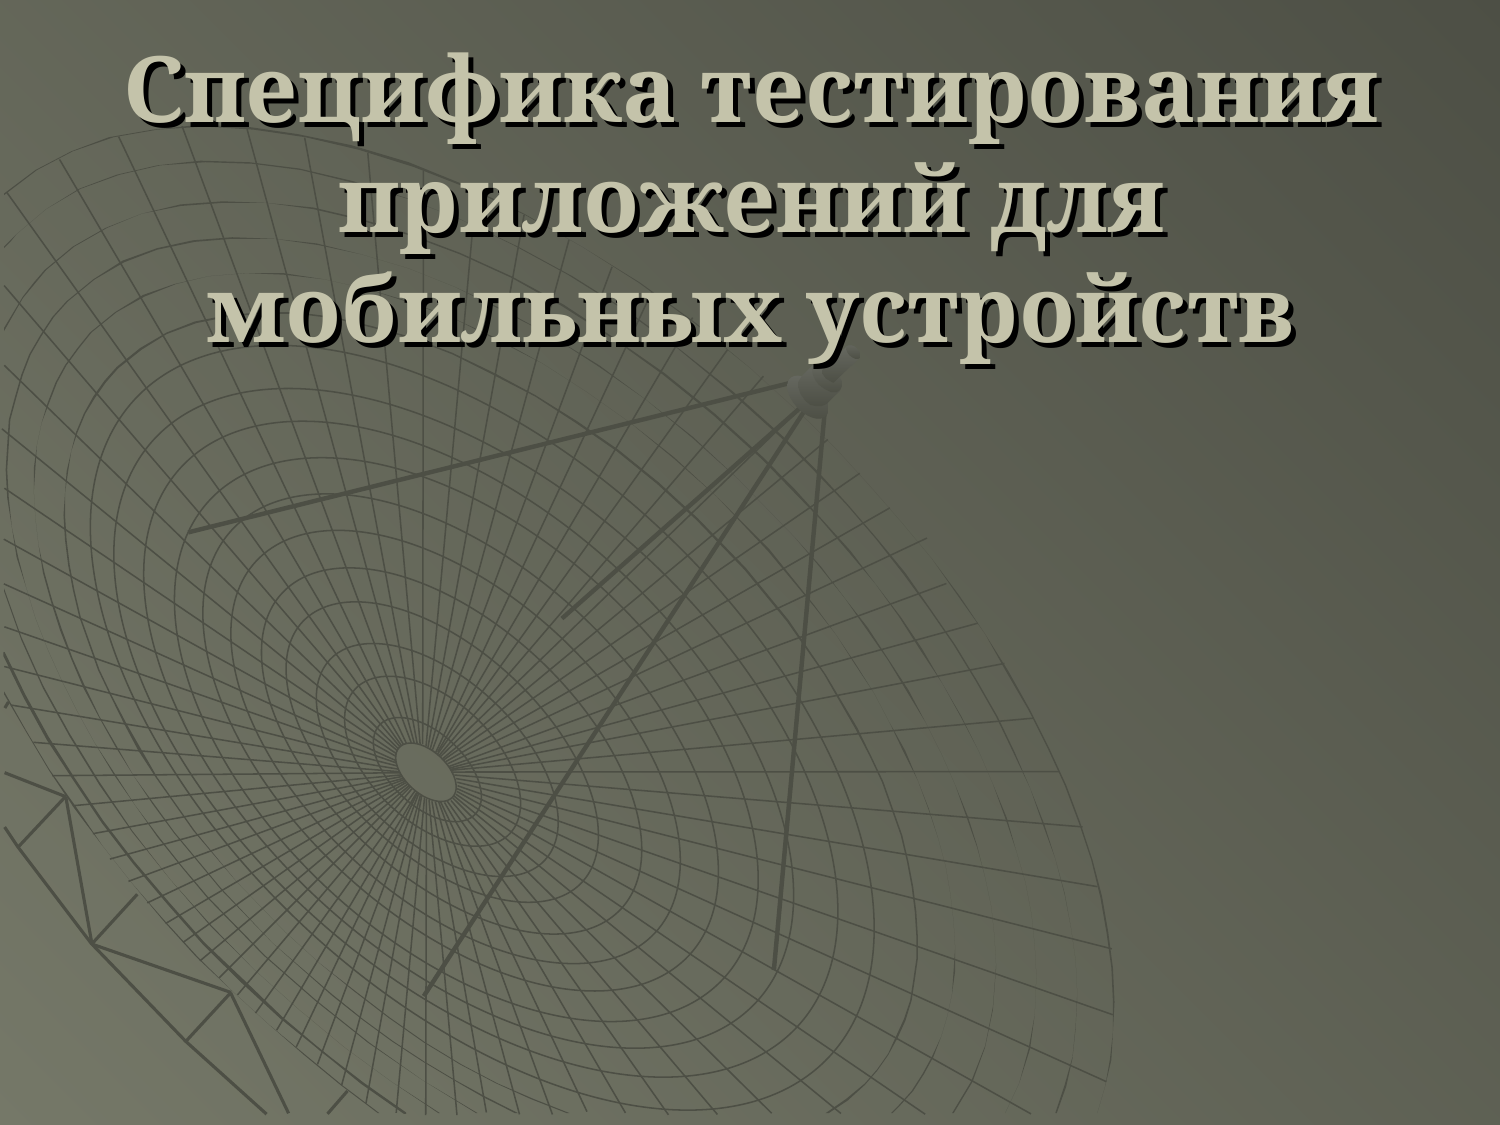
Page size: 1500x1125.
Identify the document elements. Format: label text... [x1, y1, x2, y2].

title Специфика тестирования приложений для мобильных устройств [76, 22, 1427, 368]
